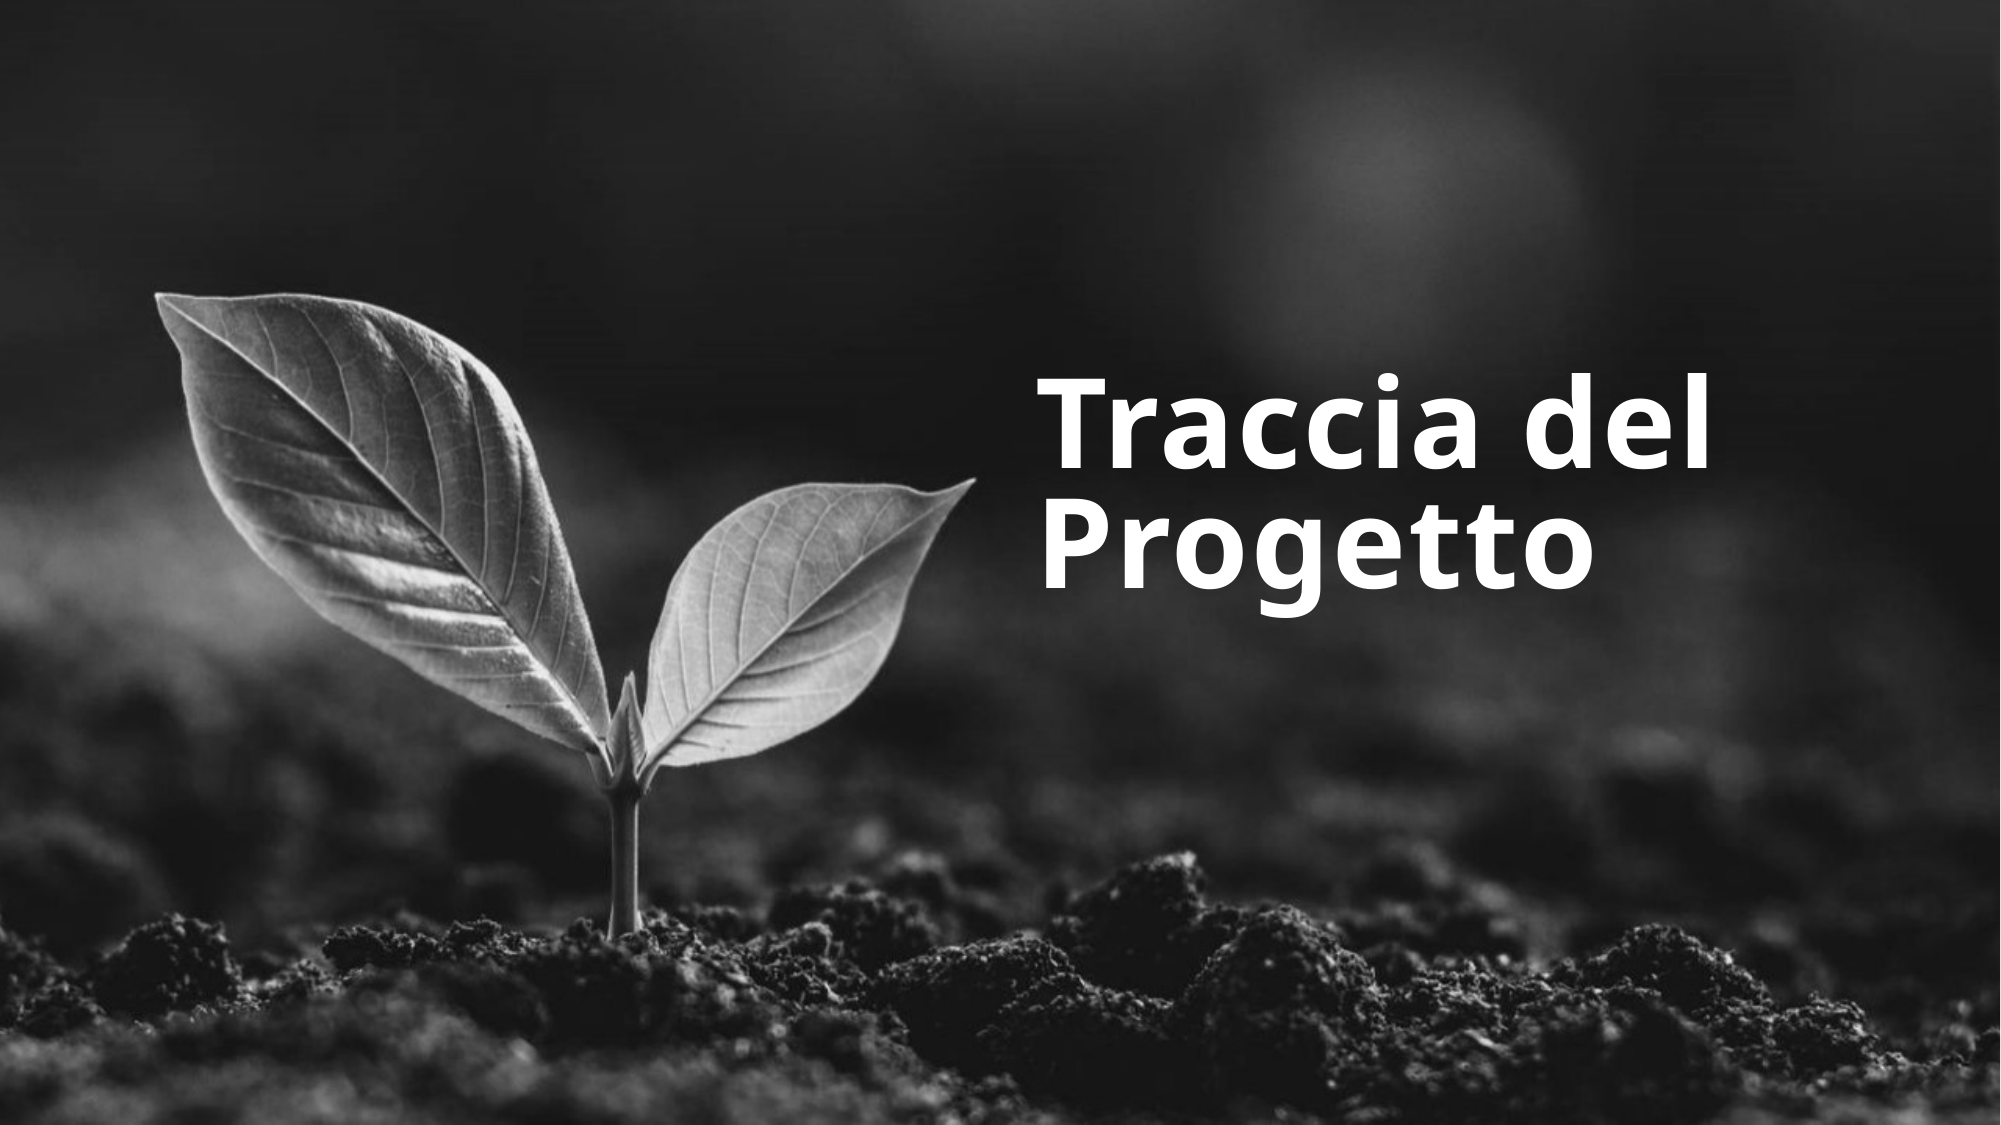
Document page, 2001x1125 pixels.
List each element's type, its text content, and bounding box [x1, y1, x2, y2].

picture [0, 0, 2000, 1125]
title Traccia del Progetto [1035, 72, 1934, 613]
